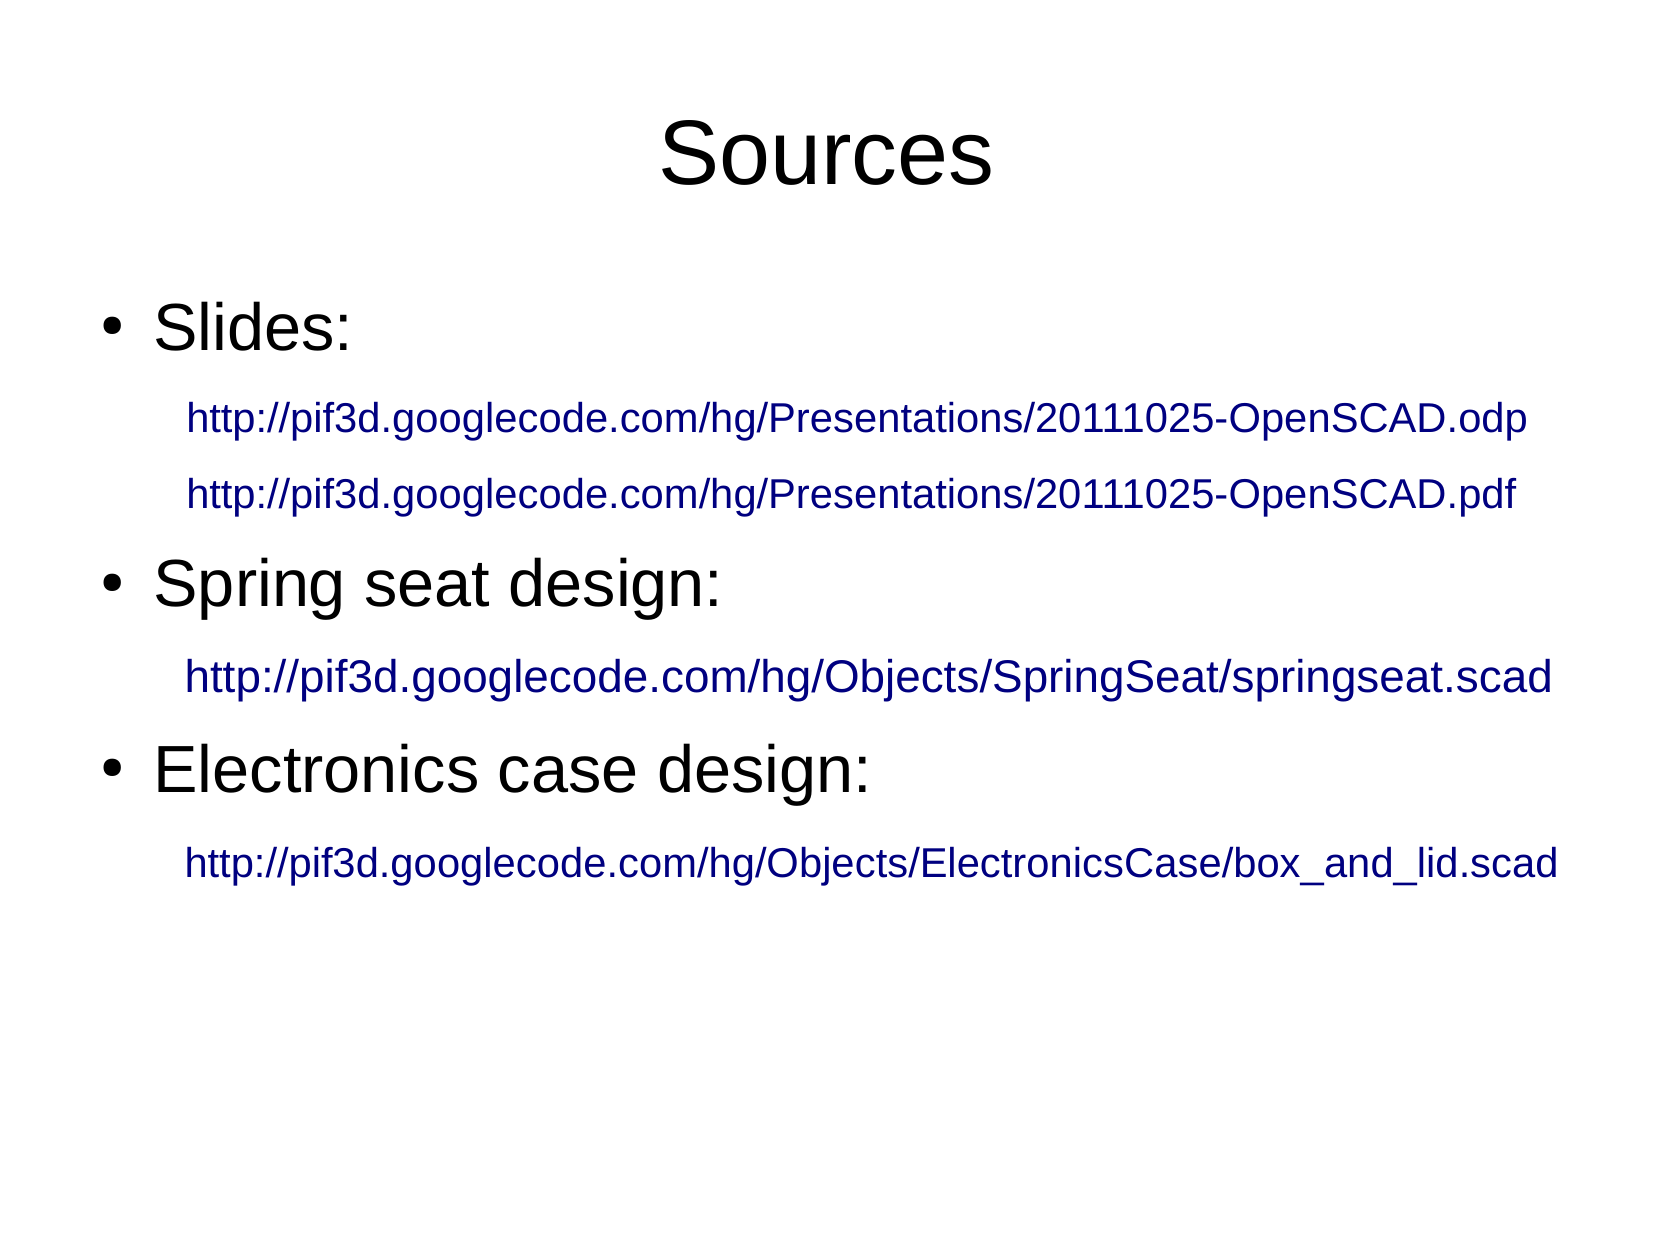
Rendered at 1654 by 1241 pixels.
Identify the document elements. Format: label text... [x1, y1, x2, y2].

list Slides: http://pif3d.googlecode.com/hg/Presentations/20111025-OpenSCAD.odp http://pif3d.googlecode.com/hg/Presentations/20111025-OpenSCAD.pdf Spring seat design: http://pif3d.googlecode.com/hg/Objects/SpringSeat/springseat.scad Electronics case design: http://pif3d.googlecode.com/hg/Objects/ElectronicsCase/box_and_lid.scad [82, 290, 1571, 1094]
title Sources [82, 56, 1571, 250]
